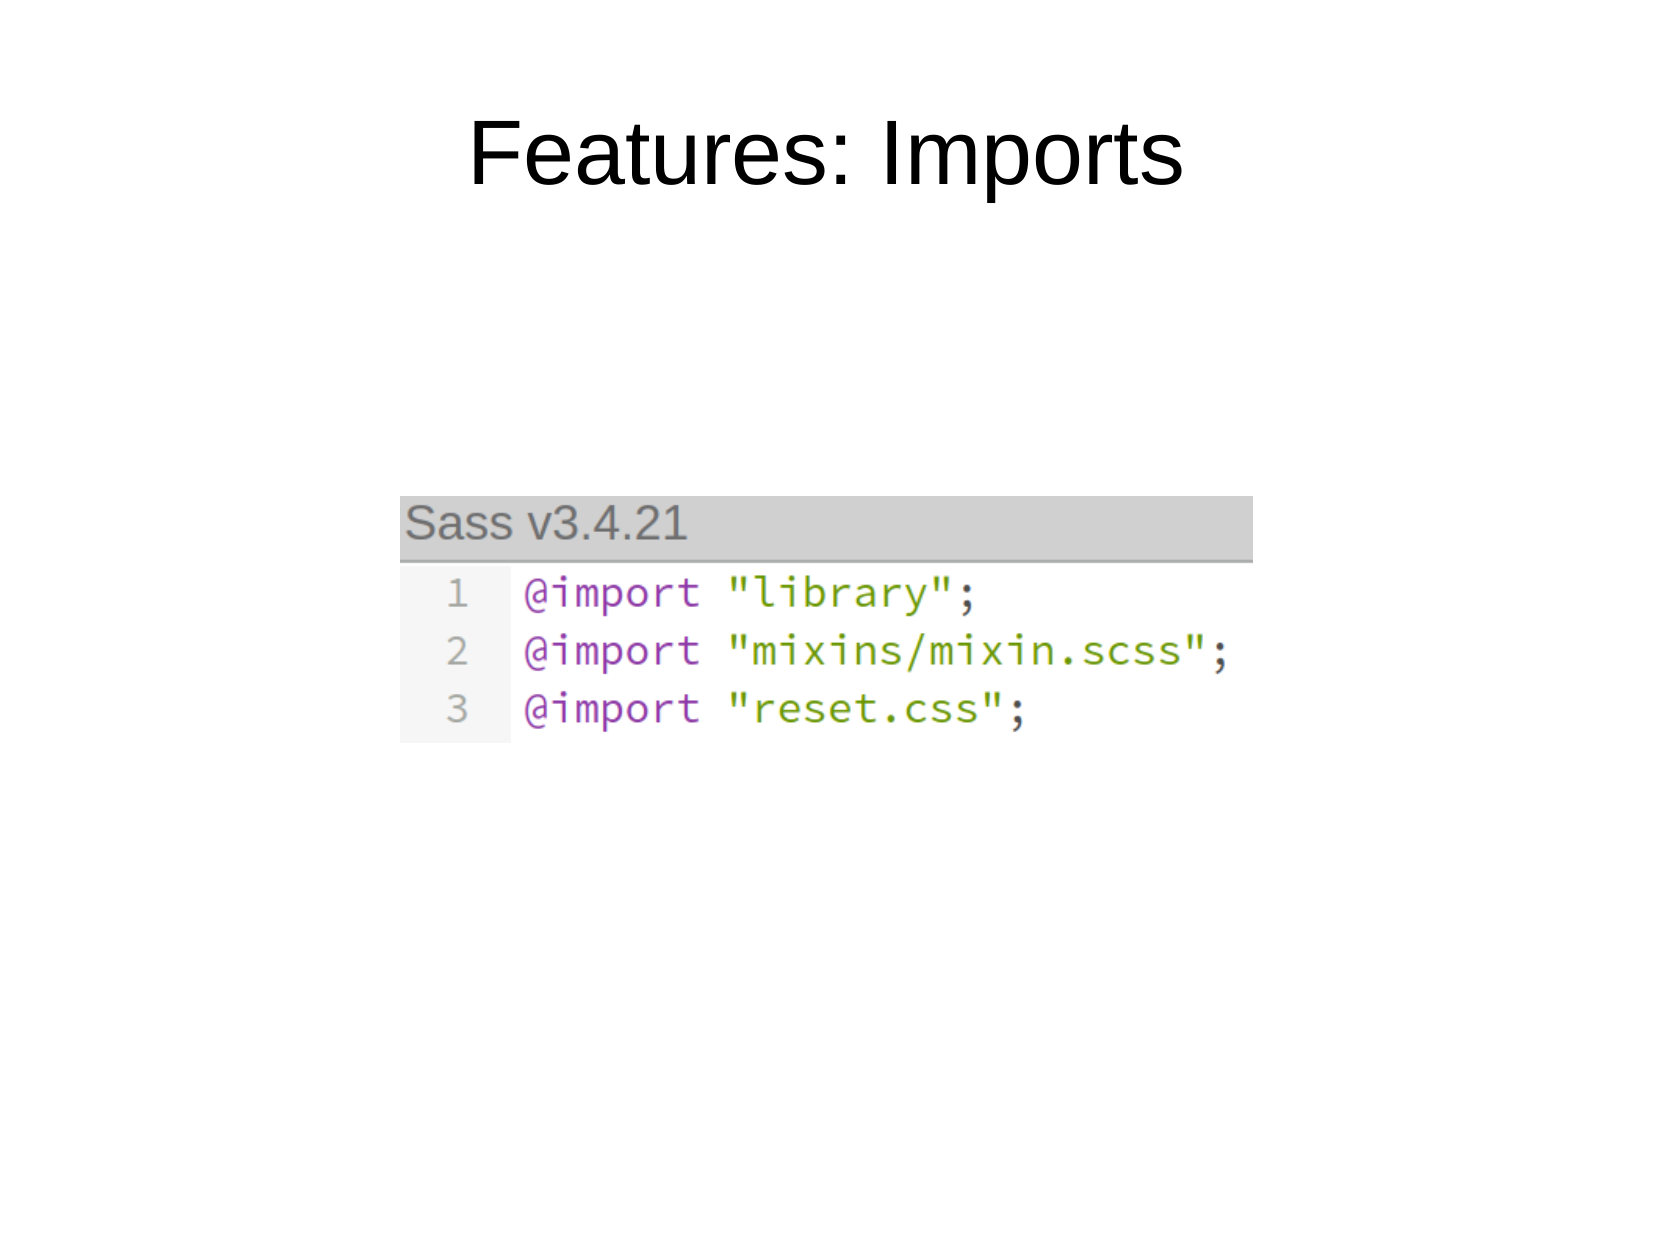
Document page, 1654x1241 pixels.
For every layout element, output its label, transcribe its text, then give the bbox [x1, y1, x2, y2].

picture [400, 496, 1253, 743]
title Features: Imports [82, 49, 1571, 257]
